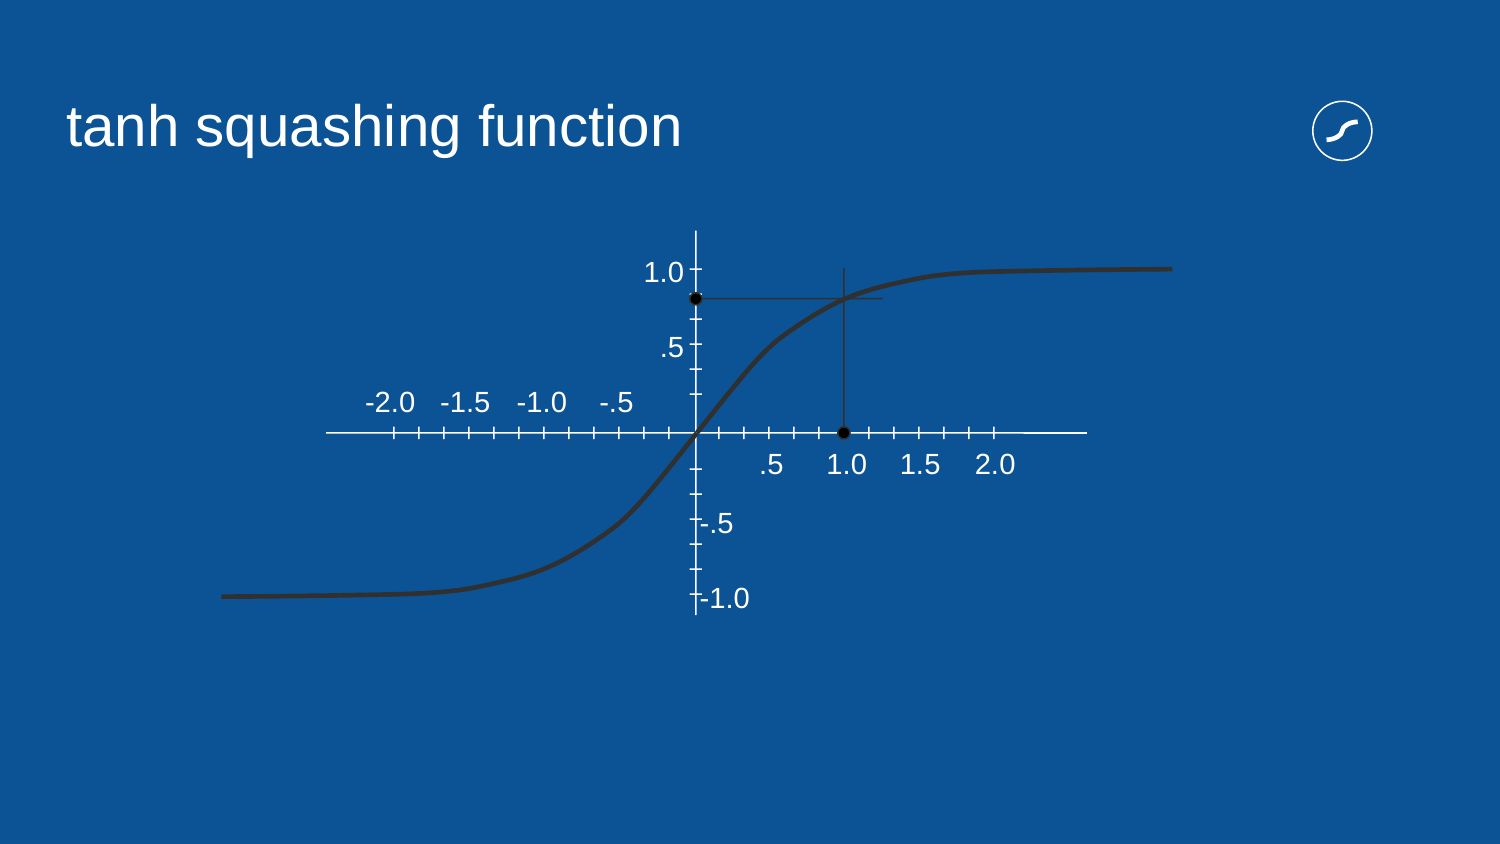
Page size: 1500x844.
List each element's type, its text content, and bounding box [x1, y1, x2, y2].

text_box -1.5 [431, 368, 506, 428]
text_box -2.0 [346, 368, 431, 428]
text_box -1.0 [554, 394, 562, 410]
text_box .5 [714, 430, 799, 490]
text_box -.5 [564, 368, 649, 428]
text_box .5 [614, 313, 700, 373]
text_box [689, 292, 702, 305]
text_box -1.0 [684, 564, 769, 624]
text_box 1.0 [614, 238, 700, 298]
text_box [837, 426, 851, 440]
text_box 1.0 [799, 430, 876, 490]
text_box -1.0 [506, 368, 564, 428]
title tanh squashing function [51, 72, 1449, 167]
text_box 1.5 [876, 430, 951, 490]
text_box 2.0 [951, 430, 1031, 490]
text_box -.5 [684, 489, 769, 549]
